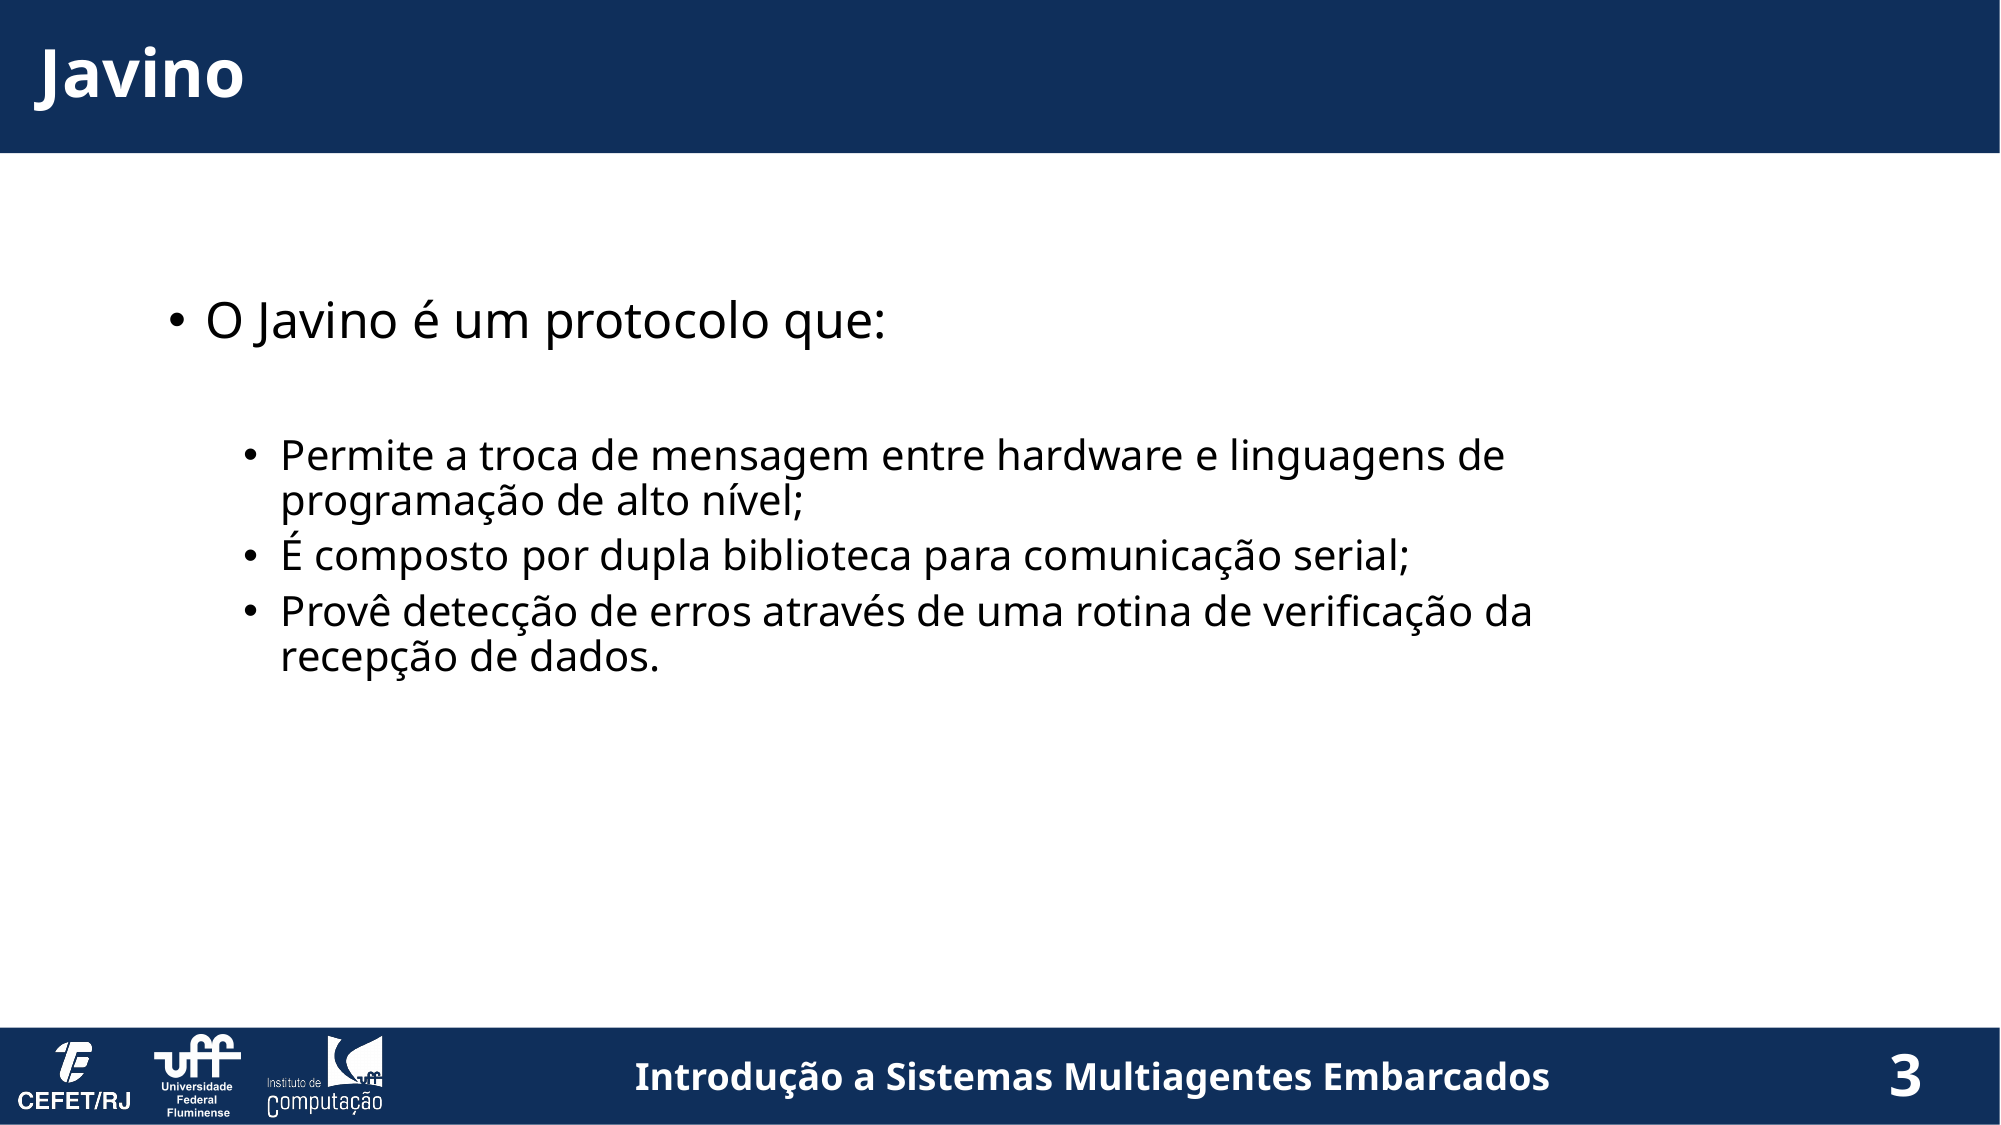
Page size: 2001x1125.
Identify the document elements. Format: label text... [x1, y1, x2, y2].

text_box Javino [25, 23, 2000, 119]
picture [265, 1063, 384, 1118]
picture [18, 1021, 130, 1125]
picture [153, 1063, 242, 1122]
text_box O Javino é um protocolo que: Permite a troca de mensagem entre hardware e linguagens de programação de alto nível; É composto por dupla biblioteca para comunicação serial; Provê detecção de erros através de uma rotina de verificação da recepção de dados. [153, 287, 1654, 1063]
